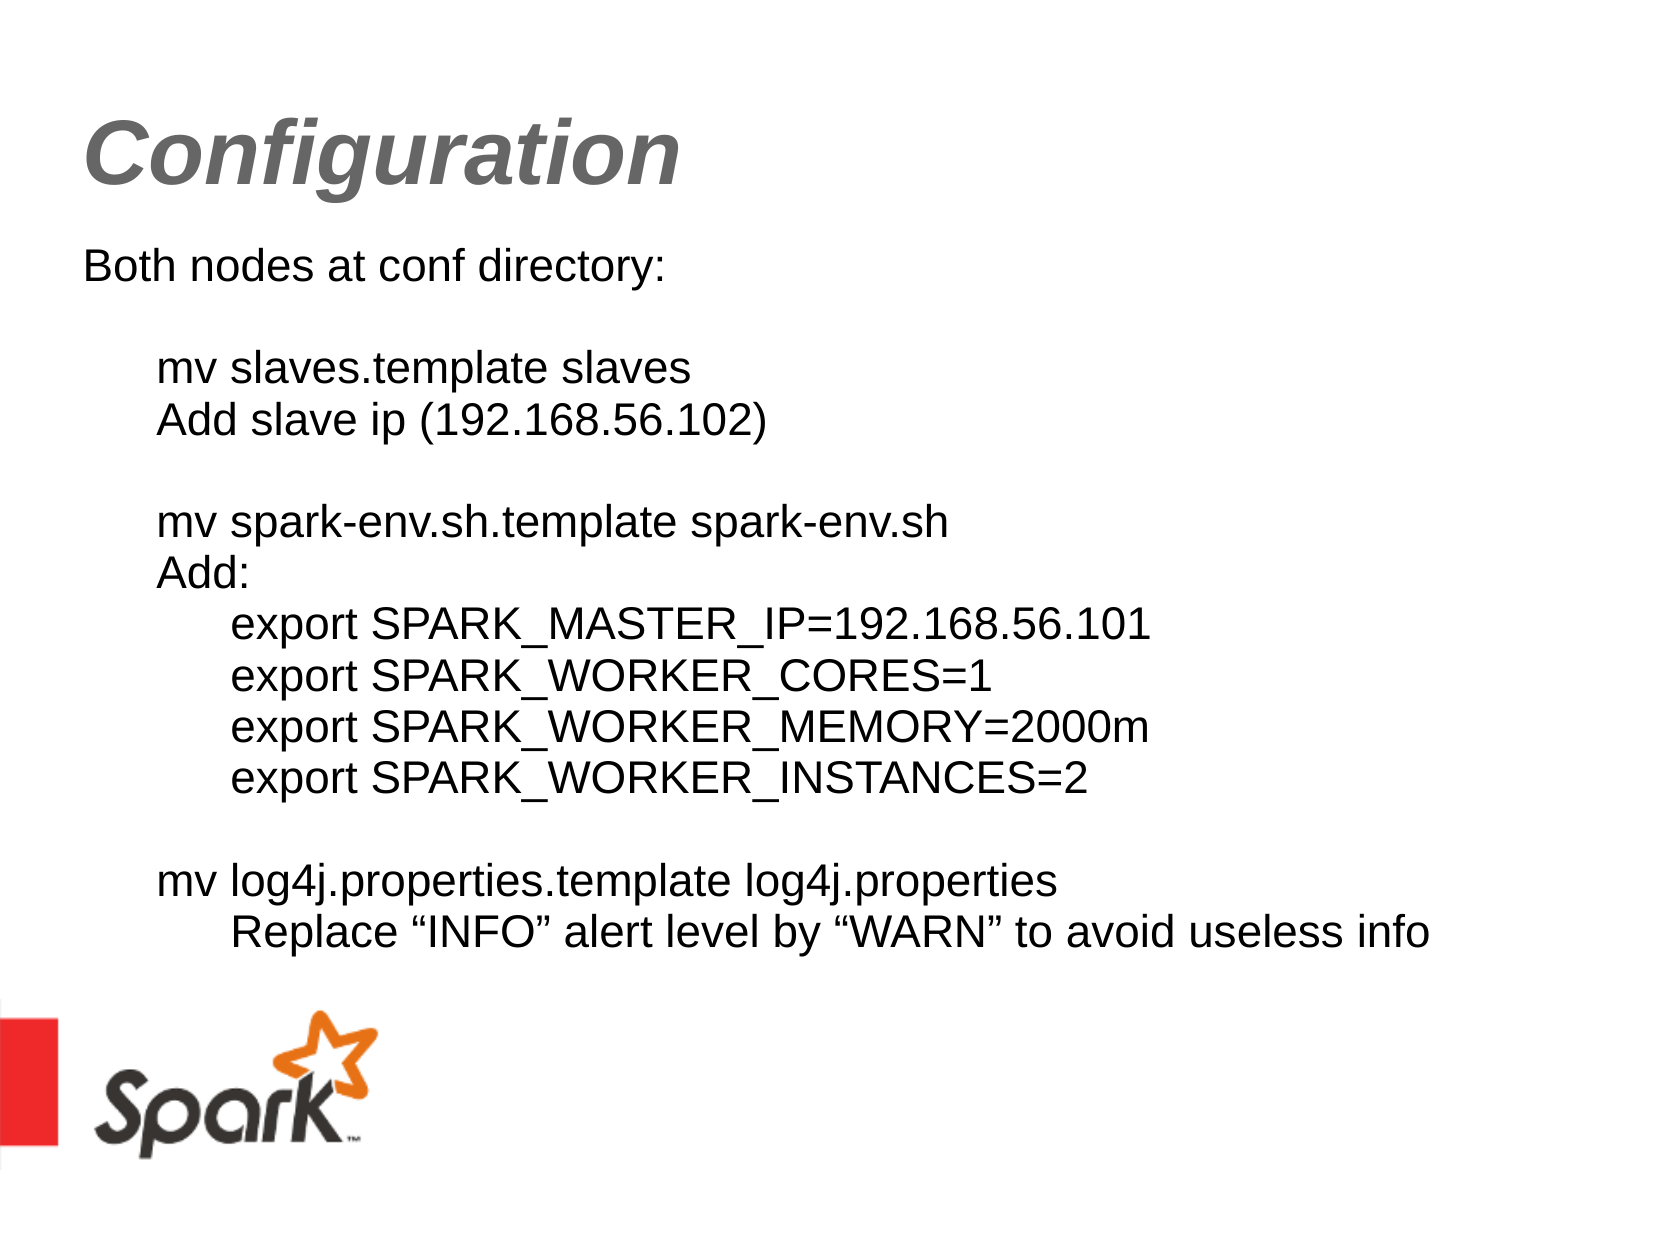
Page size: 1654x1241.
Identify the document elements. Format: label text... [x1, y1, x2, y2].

title Configuration [82, 49, 1571, 239]
subtitle Both nodes at conf directory: mv slaves.template slaves Add slave ip (192.168.56.102) mv spark-env.sh.template spark-env.sh Add: export SPARK_MASTER_IP=192.168.56.101 export SPARK_WORKER_CORES=1 export SPARK_WORKER_MEMORY=2000m export SPARK_WORKER_INSTANCES=2 mv log4j.properties.template log4j.properties Replace “INFO” alert level by “WARN” to avoid useless info [82, 239, 1571, 1060]
picture [0, 999, 392, 1170]
